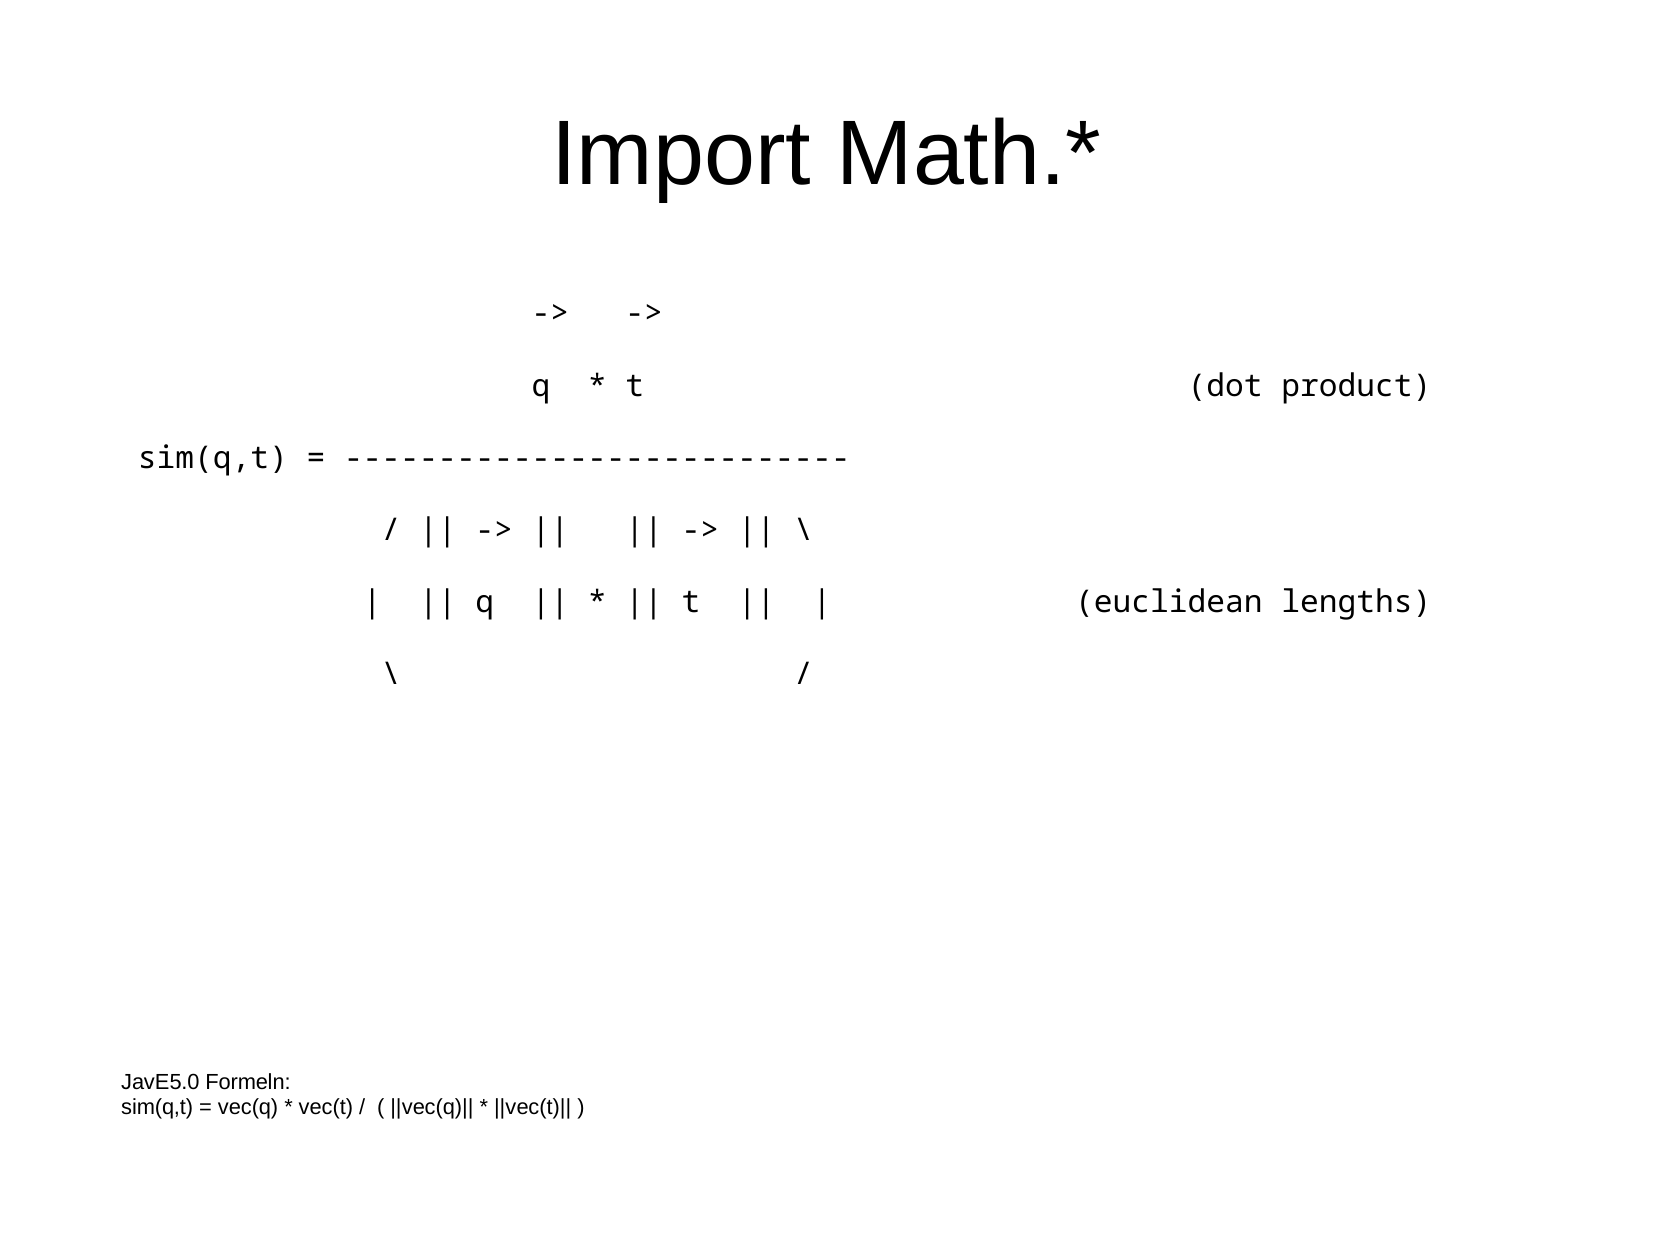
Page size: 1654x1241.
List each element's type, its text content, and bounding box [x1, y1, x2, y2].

title Import Math.* [82, 49, 1571, 257]
text_box JavE5.0 Formeln: sim(q,t) = vec(q) * vec(t) / ( ||vec(q)|| * ||vec(t)|| ) [106, 1062, 1524, 1127]
list -> -> q * t (dot product) sim(q,t) = --------------------------- / || -> || || -> || \ | || q || * || t || | (euclidean lengths) \ / [82, 290, 1538, 1010]
